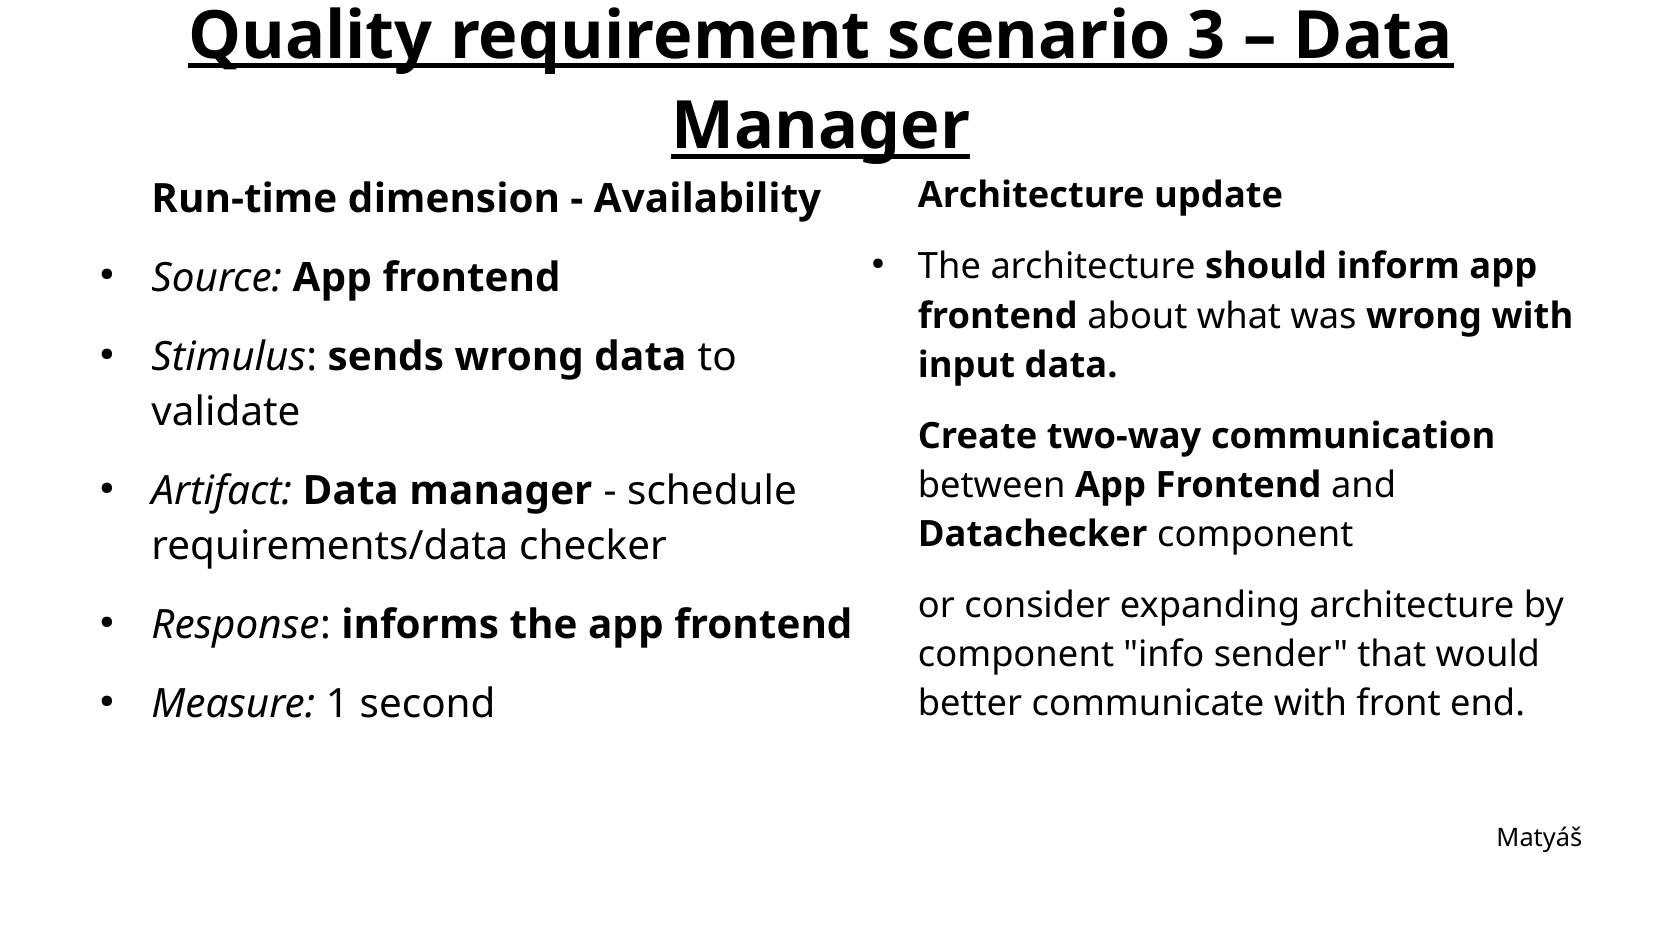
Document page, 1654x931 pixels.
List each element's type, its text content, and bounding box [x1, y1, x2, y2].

list Run-time dimension - Availability Source: App frontend Stimulus: sends wrong data to validate Artifact: Data manager - schedule requirements/data checker Response: informs the app frontend Measure: 1 second [82, 169, 856, 739]
list Architecture update The architecture should inform app frontend about what was wrong with input data. Create two-way communication between App Frontend and Datachecker component or consider expanding architecture by component "info sender" that would better communicate with front end. Matyáš [856, 169, 1583, 857]
title Quality requirement scenario 3 – Data Manager [76, 29, 1565, 126]
